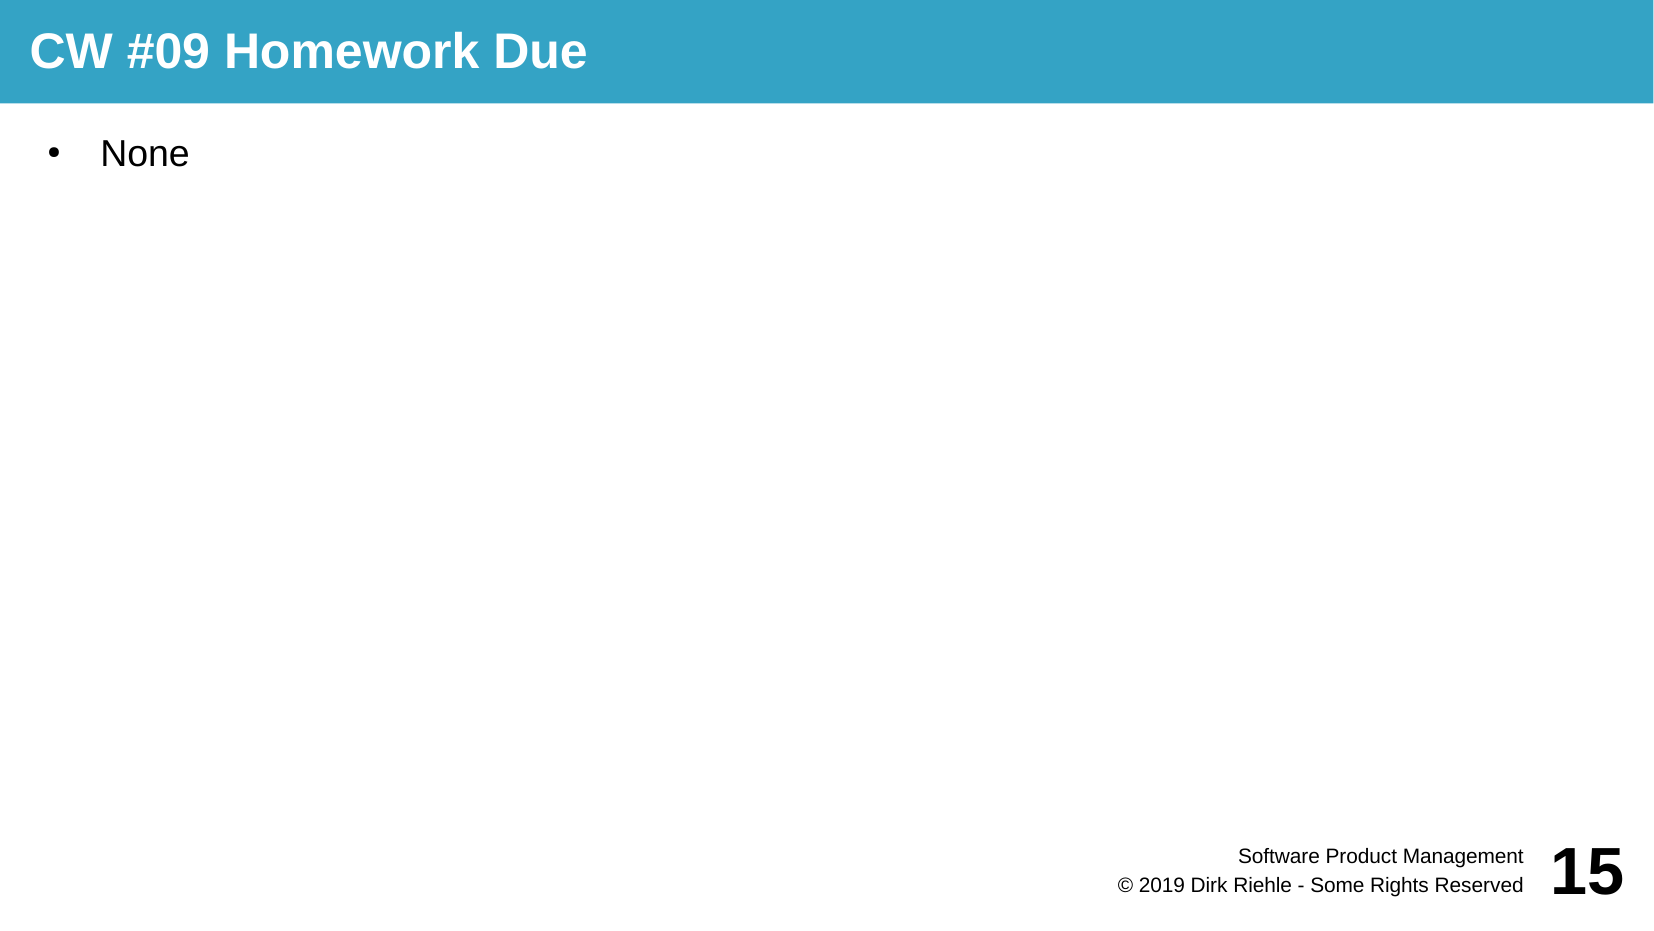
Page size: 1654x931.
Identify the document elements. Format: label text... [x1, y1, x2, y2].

list None [29, 132, 1625, 798]
title CW #09 Homework Due [0, 0, 1654, 104]
